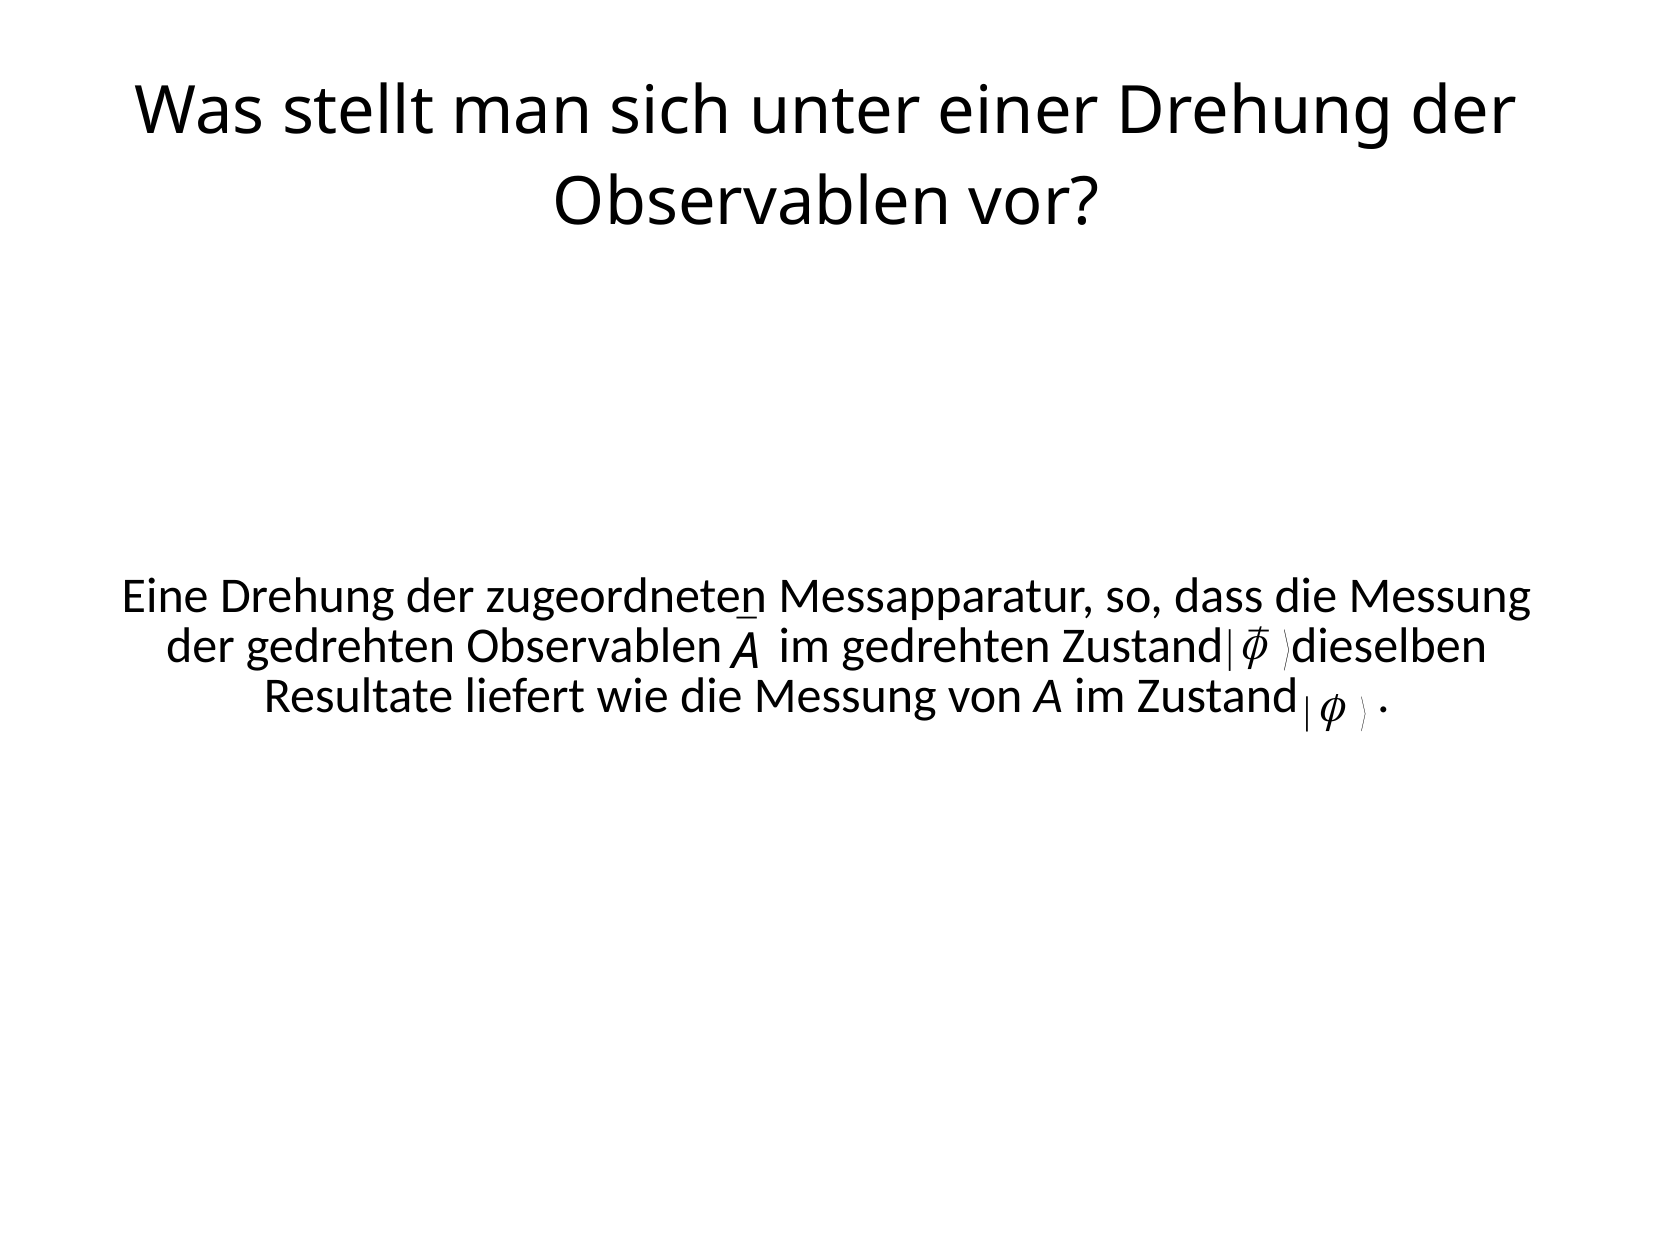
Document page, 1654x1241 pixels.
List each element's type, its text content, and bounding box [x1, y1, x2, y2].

chart [1216, 626, 1300, 673]
chart [1293, 694, 1376, 735]
chart [723, 614, 769, 682]
subtitle Eine Drehung der zugeordneten Messapparatur, so, dass die Messung der gedrehten Observablen im gedrehten Zustand dieselben Resultate liefert wie die Messung von A im Zustand . [82, 290, 1571, 1010]
title Was stellt man sich unter einer Drehung der Observablen vor? [82, 49, 1571, 257]
